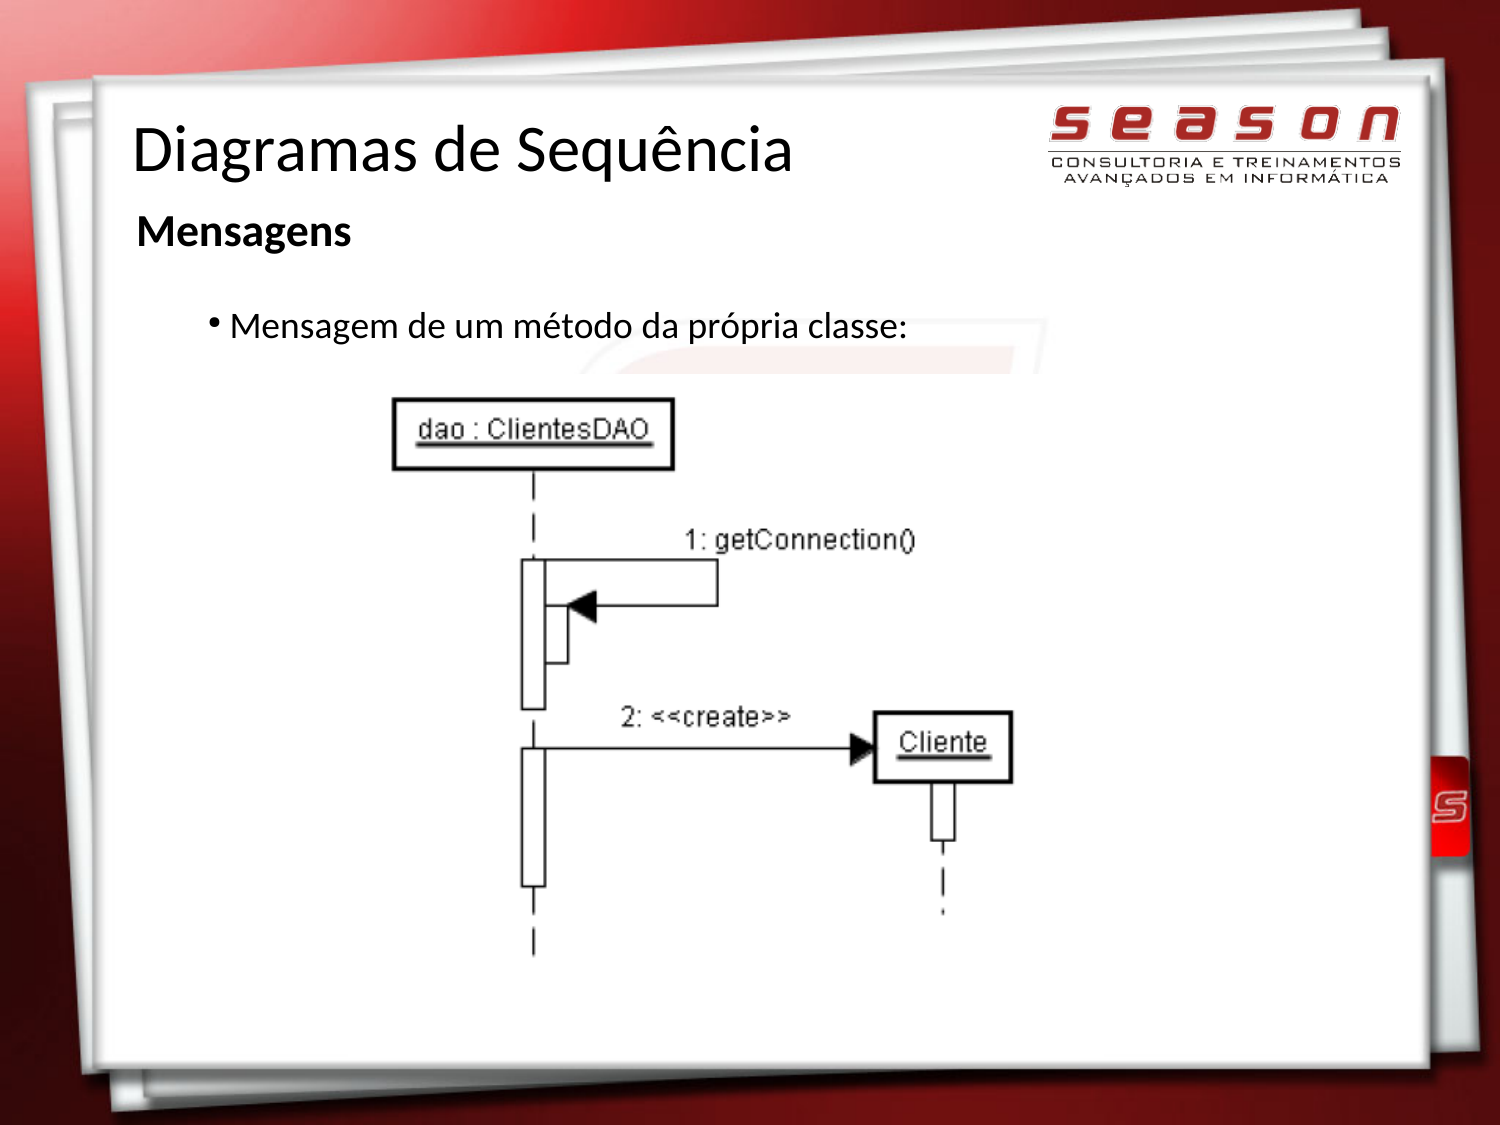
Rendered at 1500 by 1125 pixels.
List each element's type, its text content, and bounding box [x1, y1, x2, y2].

title Diagramas de Sequência [118, 33, 1394, 257]
picture [0, 0, 1500, 1125]
text_box Mensagem de um método da própria classe: [207, 281, 1328, 367]
text_box Mensagens [119, 200, 1240, 256]
